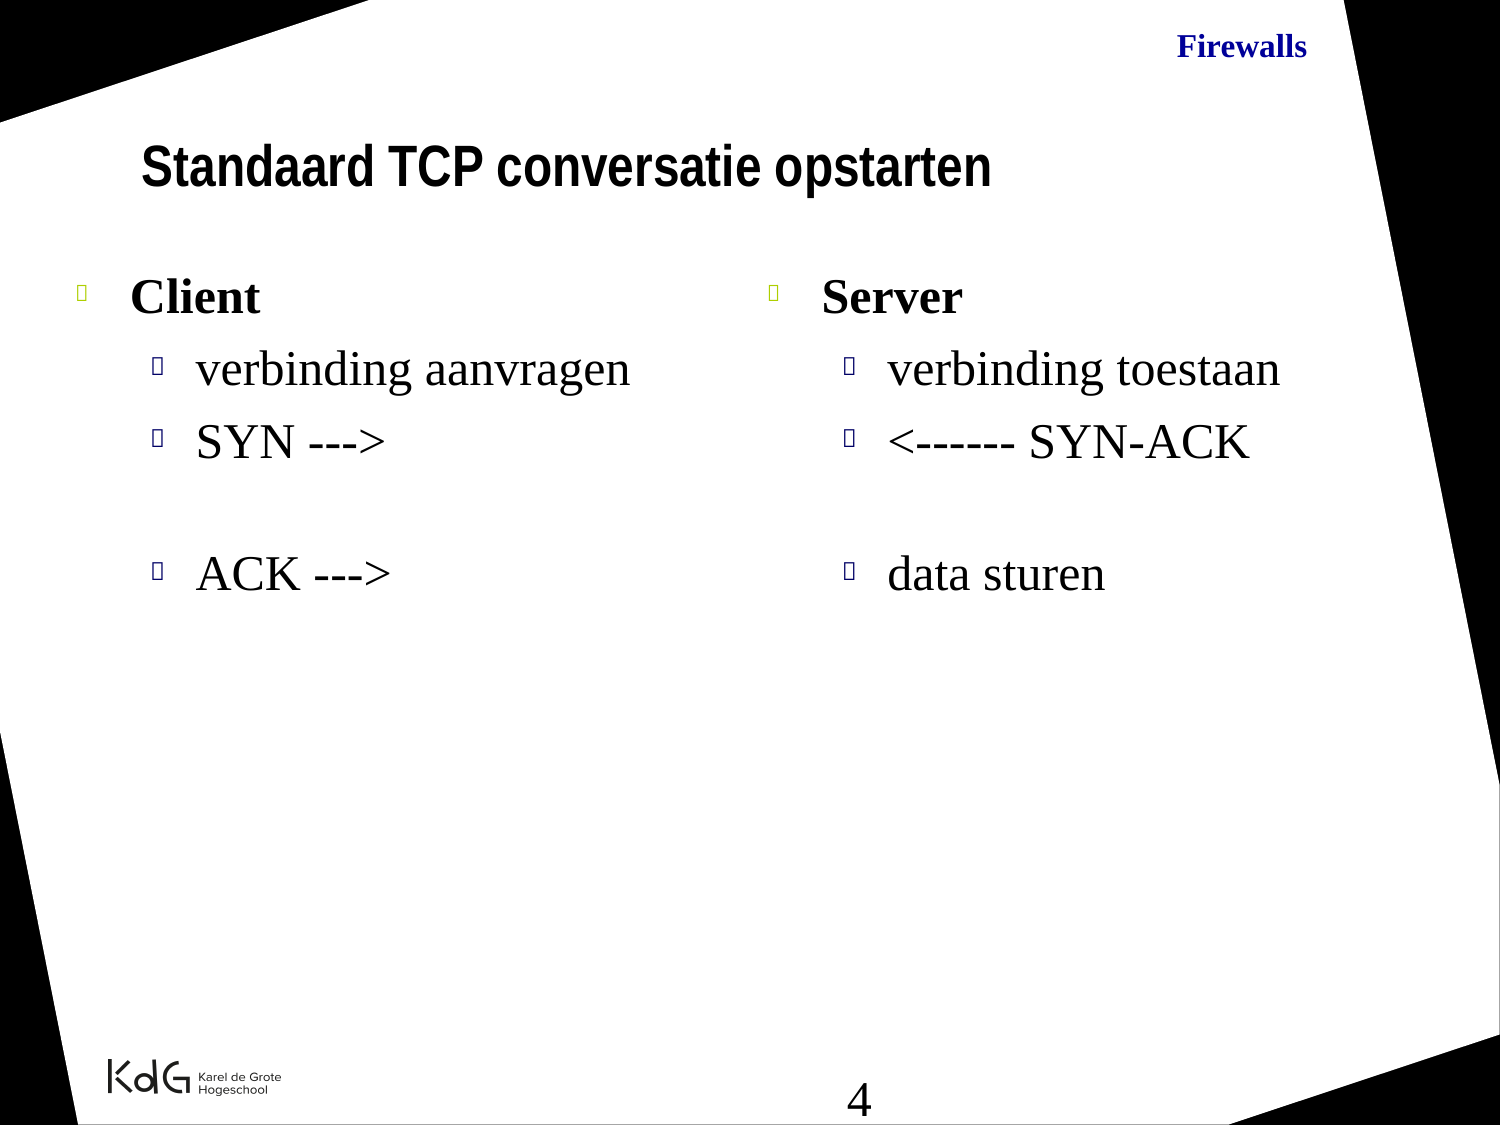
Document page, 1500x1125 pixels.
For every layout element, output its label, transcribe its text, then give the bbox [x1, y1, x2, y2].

text_box Standaard TCP conversatie opstarten [141, 72, 1447, 253]
text_box Server verbinding toestaan <------ SYN-ACK data sturen [766, 263, 1426, 1006]
text_box Client verbinding aanvragen SYN ---> ACK ---> [75, 263, 734, 1006]
picture [108, 1059, 281, 1096]
